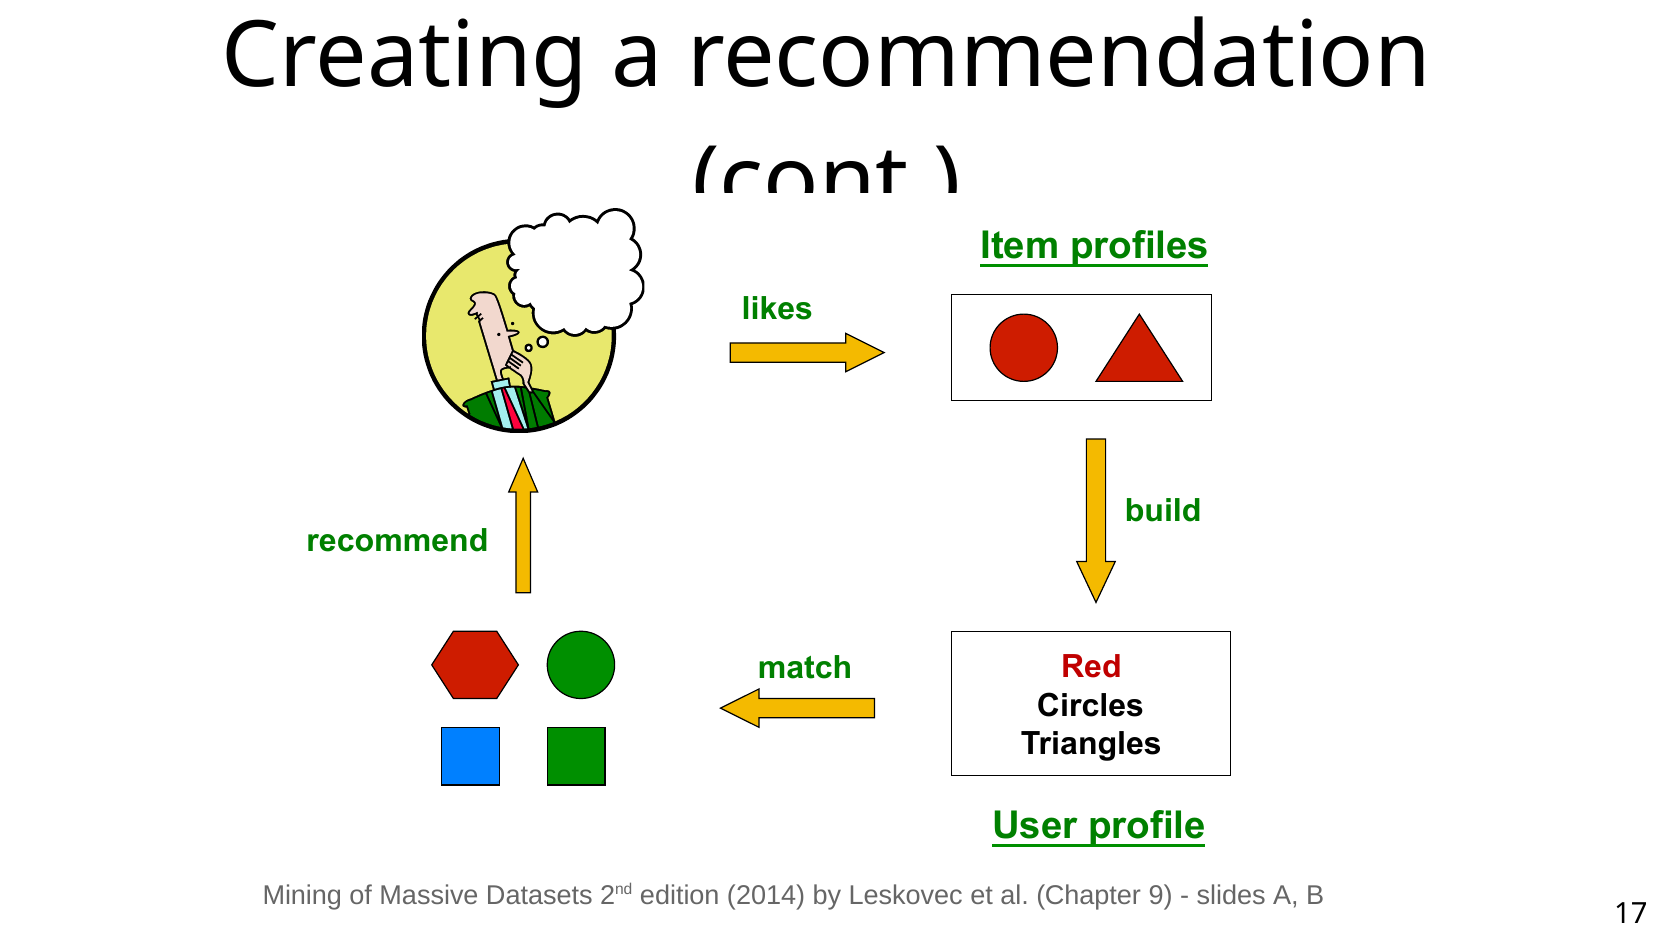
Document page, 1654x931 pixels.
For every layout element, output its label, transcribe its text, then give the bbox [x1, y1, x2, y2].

picture [282, 193, 1329, 868]
title Creating a recommendation (cont.) [82, 1, 1571, 226]
text_box Mining of Massive Datasets 2nd edition (2014) by Leskovec et al. (Chapter 9) - slides A, B [42, 872, 1545, 931]
